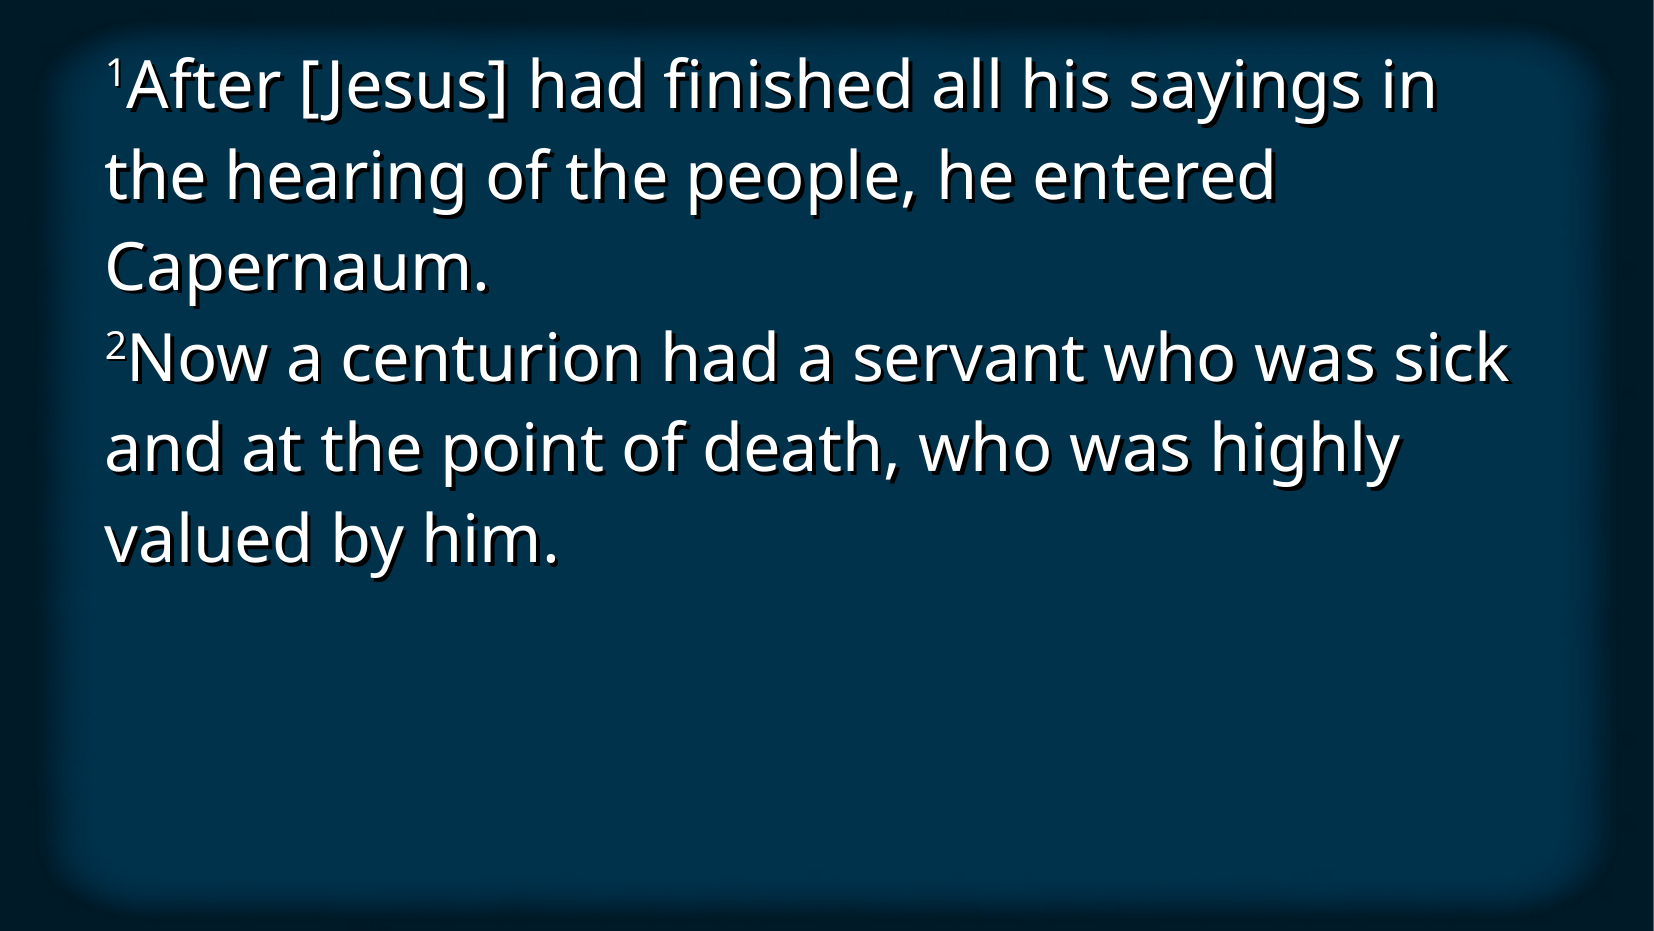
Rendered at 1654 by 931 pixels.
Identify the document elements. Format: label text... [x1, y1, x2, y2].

picture [0, 0, 1654, 931]
text_box 1After [Jesus] had finished all his sayings in the hearing of the people, he entered Capernaum. 2Now a centurion had a servant who was sick and at the point of death, who was highly valued by him. [90, 30, 1561, 489]
